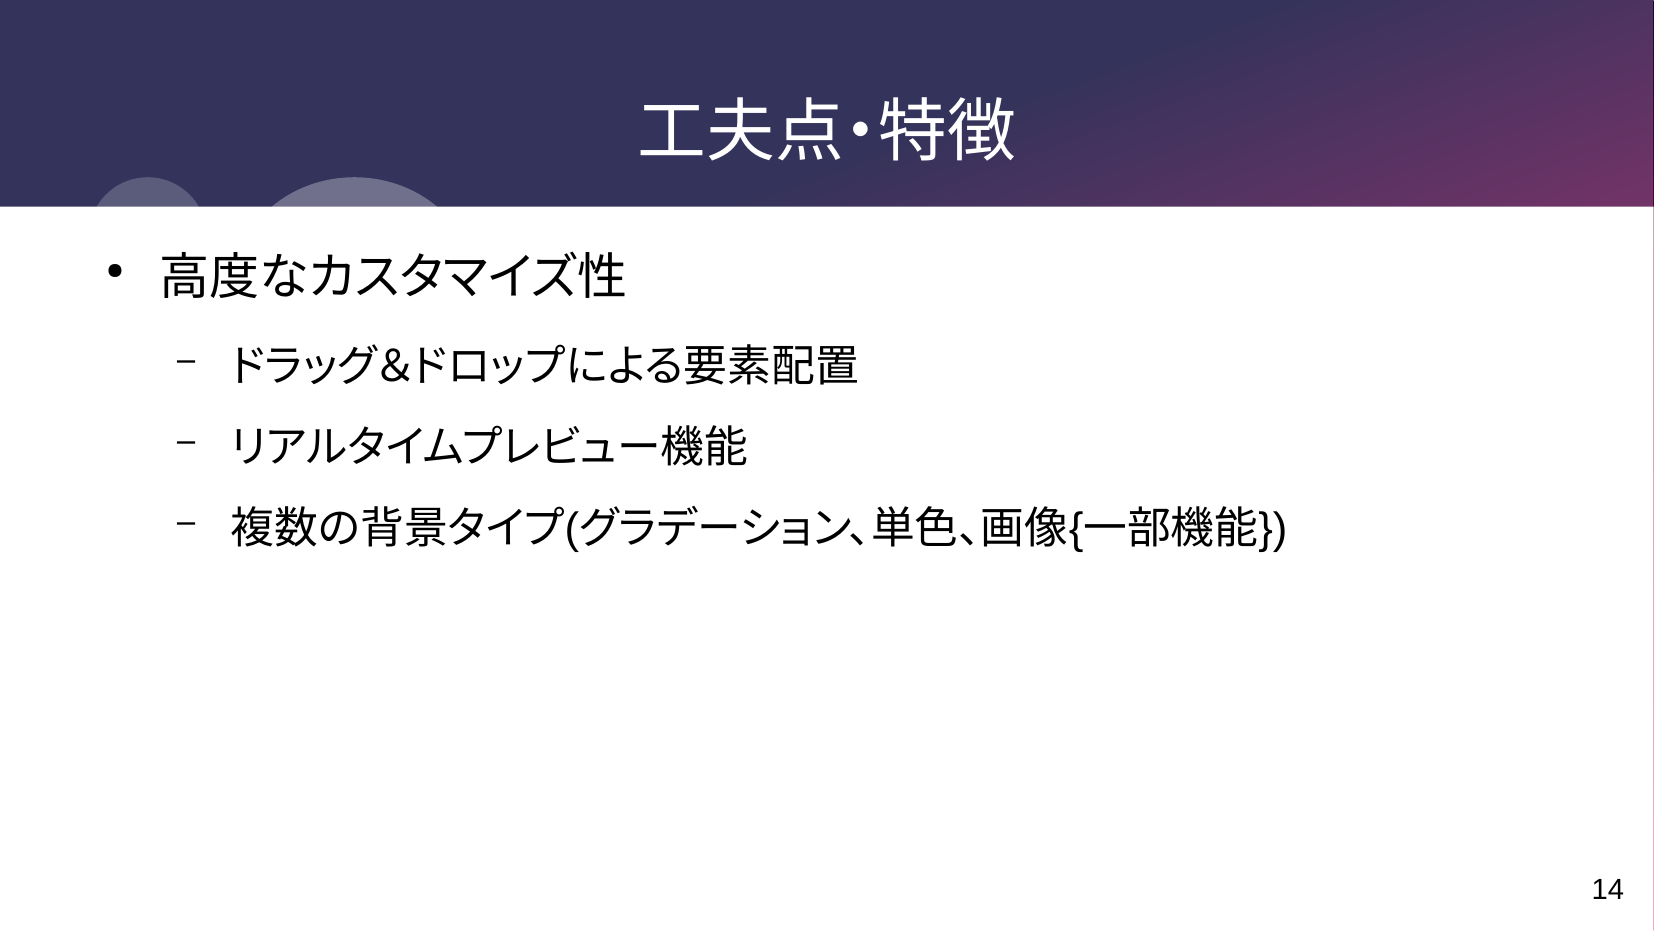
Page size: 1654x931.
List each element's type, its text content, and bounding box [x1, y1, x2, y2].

title 工夫点・特徴 [88, 44, 1565, 207]
list 高度なカスタマイズ性 ドラッグ＆ドロップによる要素配置 リアルタイムプレビュー機能 複数の背景タイプ(グラデーション、単色、画像{一部機能}) [88, 236, 1565, 827]
